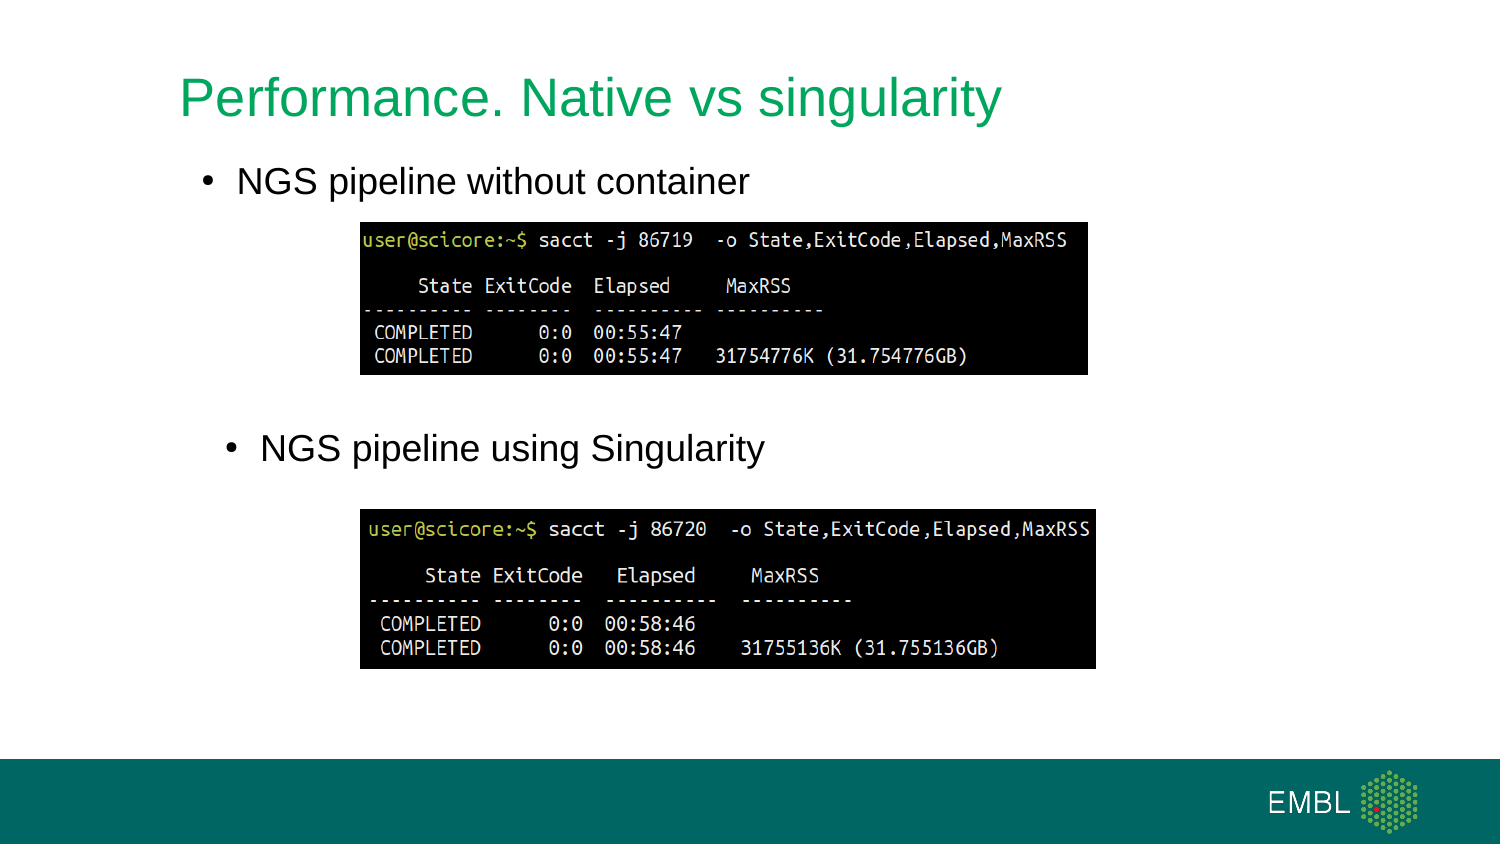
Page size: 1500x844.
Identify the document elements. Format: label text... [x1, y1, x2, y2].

picture [360, 222, 1088, 376]
text_box NGS pipeline using Singularity [210, 420, 871, 481]
picture [360, 509, 1096, 669]
text_box NGS pipeline without container [186, 153, 766, 211]
text_box Performance. Native vs singularity [165, 60, 1019, 136]
